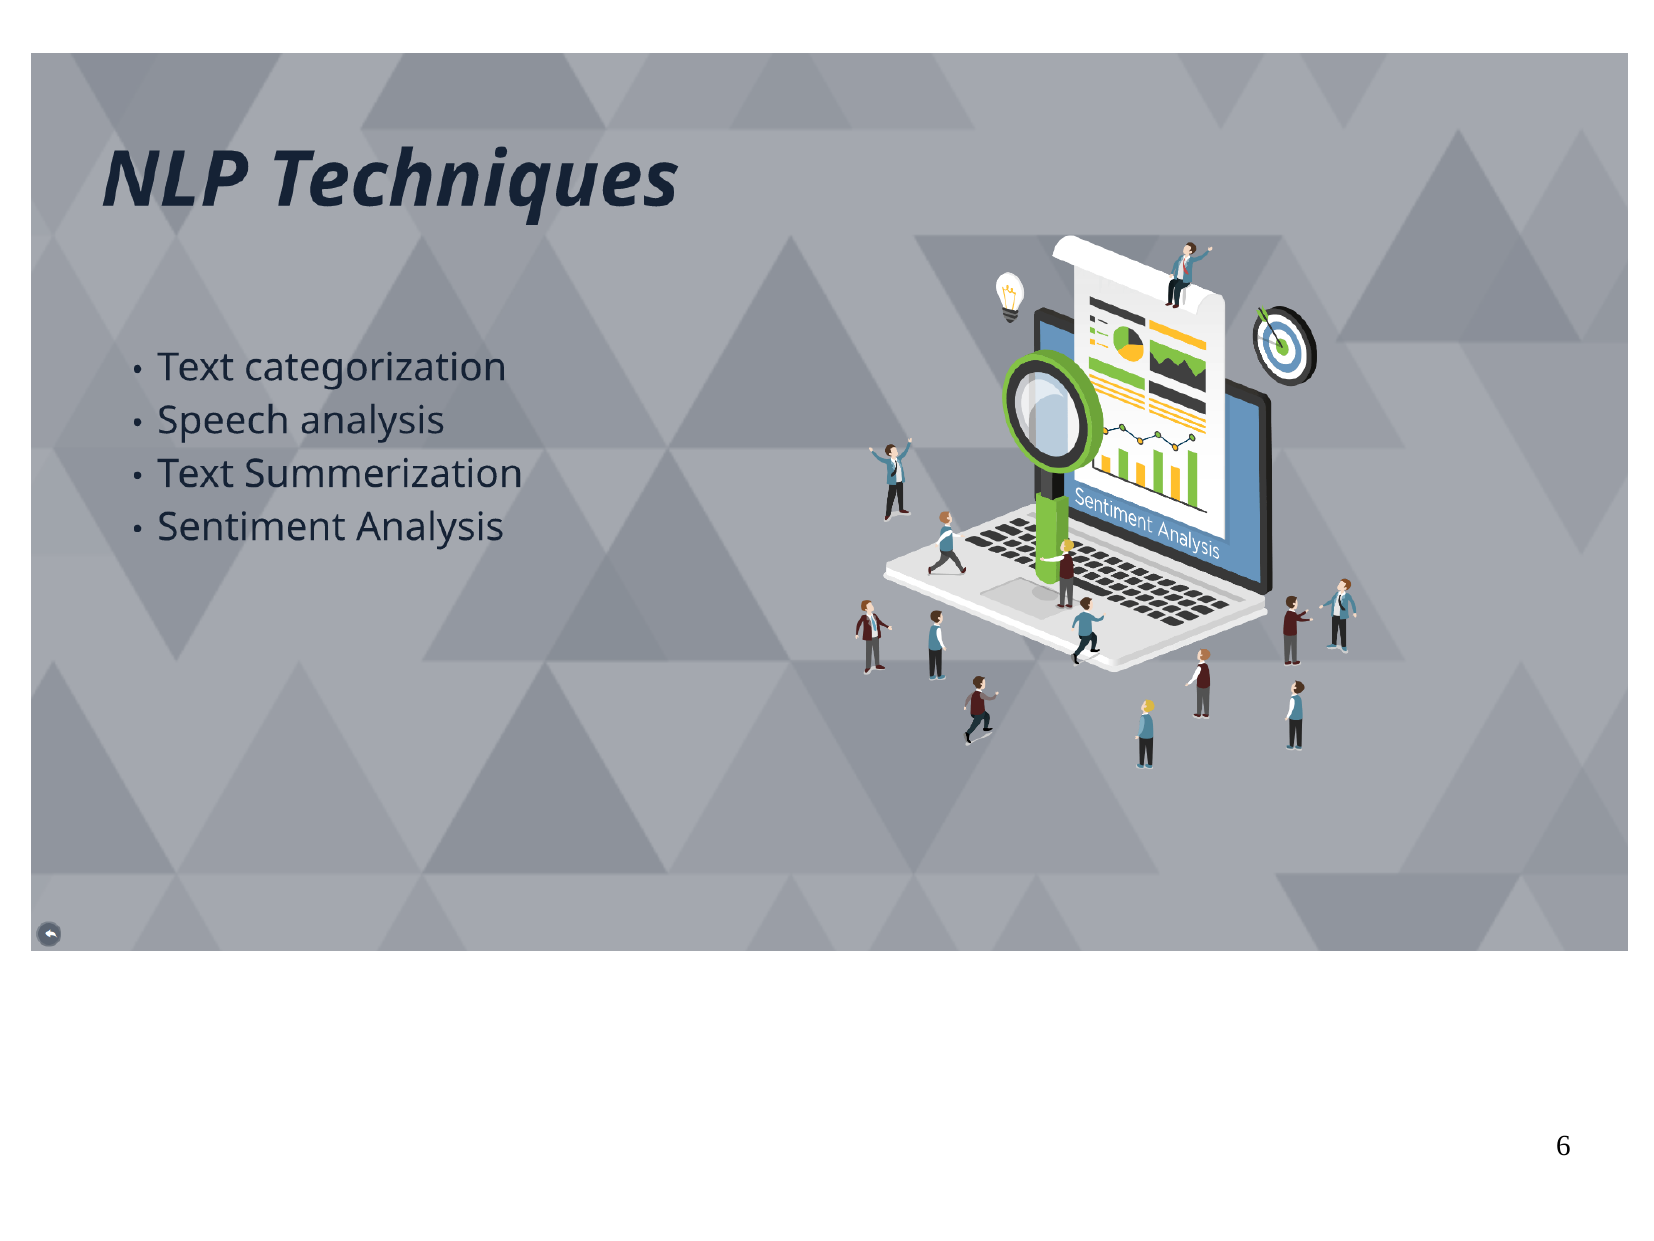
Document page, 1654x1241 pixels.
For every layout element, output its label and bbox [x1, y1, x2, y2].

picture [31, 53, 1628, 951]
